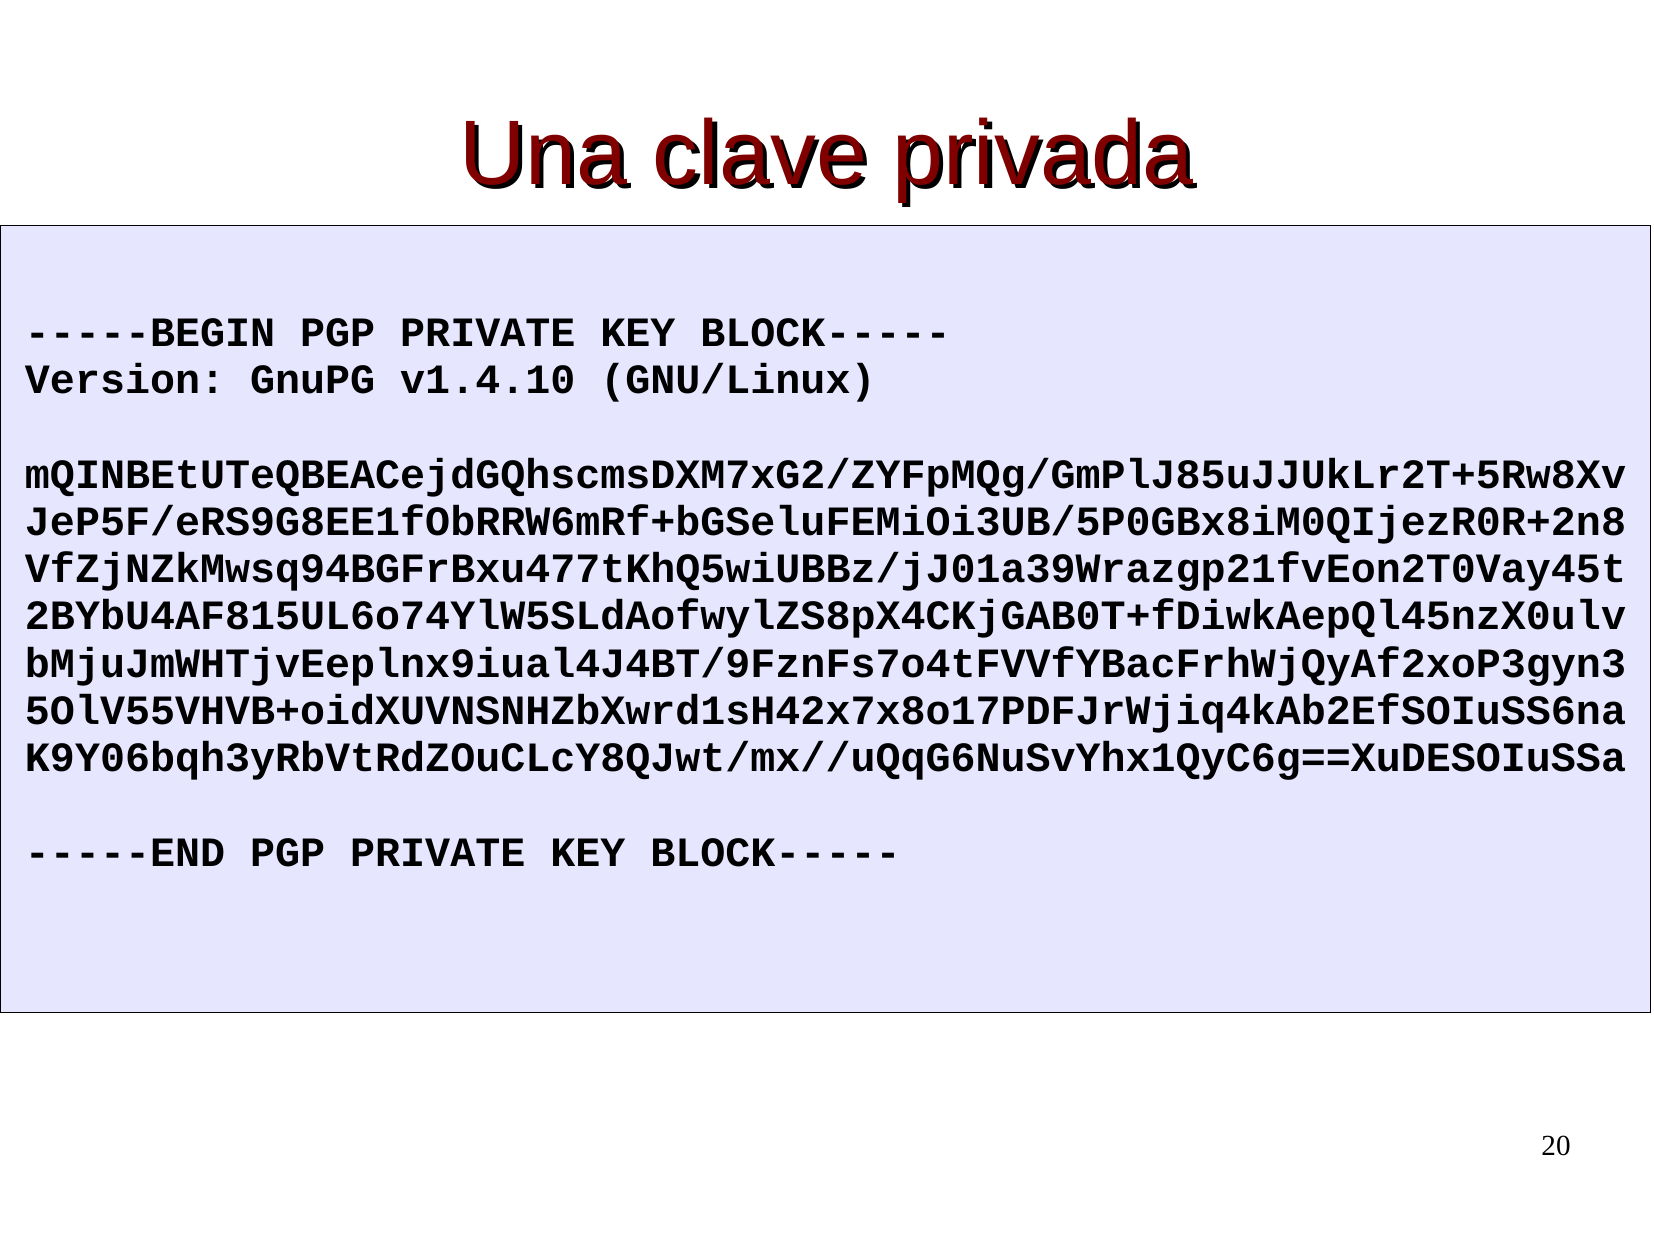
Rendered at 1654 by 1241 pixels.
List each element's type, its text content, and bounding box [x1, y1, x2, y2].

text_box -----BEGIN PGP PRIVATE KEY BLOCK----- Version: GnuPG v1.4.10 (GNU/Linux) mQINBEtUTeQBEACejdGQhscmsDXM7xG2/ZYFpMQg/GmPlJ85uJJUkLr2T+5Rw8Xv JeP5F/eRS9G8EE1fObRRW6mRf+bGSeluFEMiOi3UB/5P0GBx8iM0QIjezR0R+2n8 VfZjNZkMwsq94BGFrBxu477tKhQ5wiUBBz/jJ01a39Wrazgp21fvEon2T0Vay45t 2BYbU4AF815UL6o74YlW5SLdAofwylZS8pX4CKjGAB0T+fDiwkAepQl45nzX0ulv bMjuJmWHTjvEeplnx9iual4J4BT/9FznFs7o4tFVVfYBacFrhWjQyAf2xoP3gyn3 5OlV55VHVB+oidXUVNSNHZbXwrd1sH42x7x8o17PDFJrWjiq4kAb2EfSOIuSS6na K9Y06bqh3yRbVtRdZOuCLcY8QJwt/mx//uQqG6NuSvYhx1QyC6g==XuDESOIuSSa -----END PGP PRIVATE KEY BLOCK----- [0, 225, 1651, 1013]
title Una clave privada [82, 56, 1571, 225]
